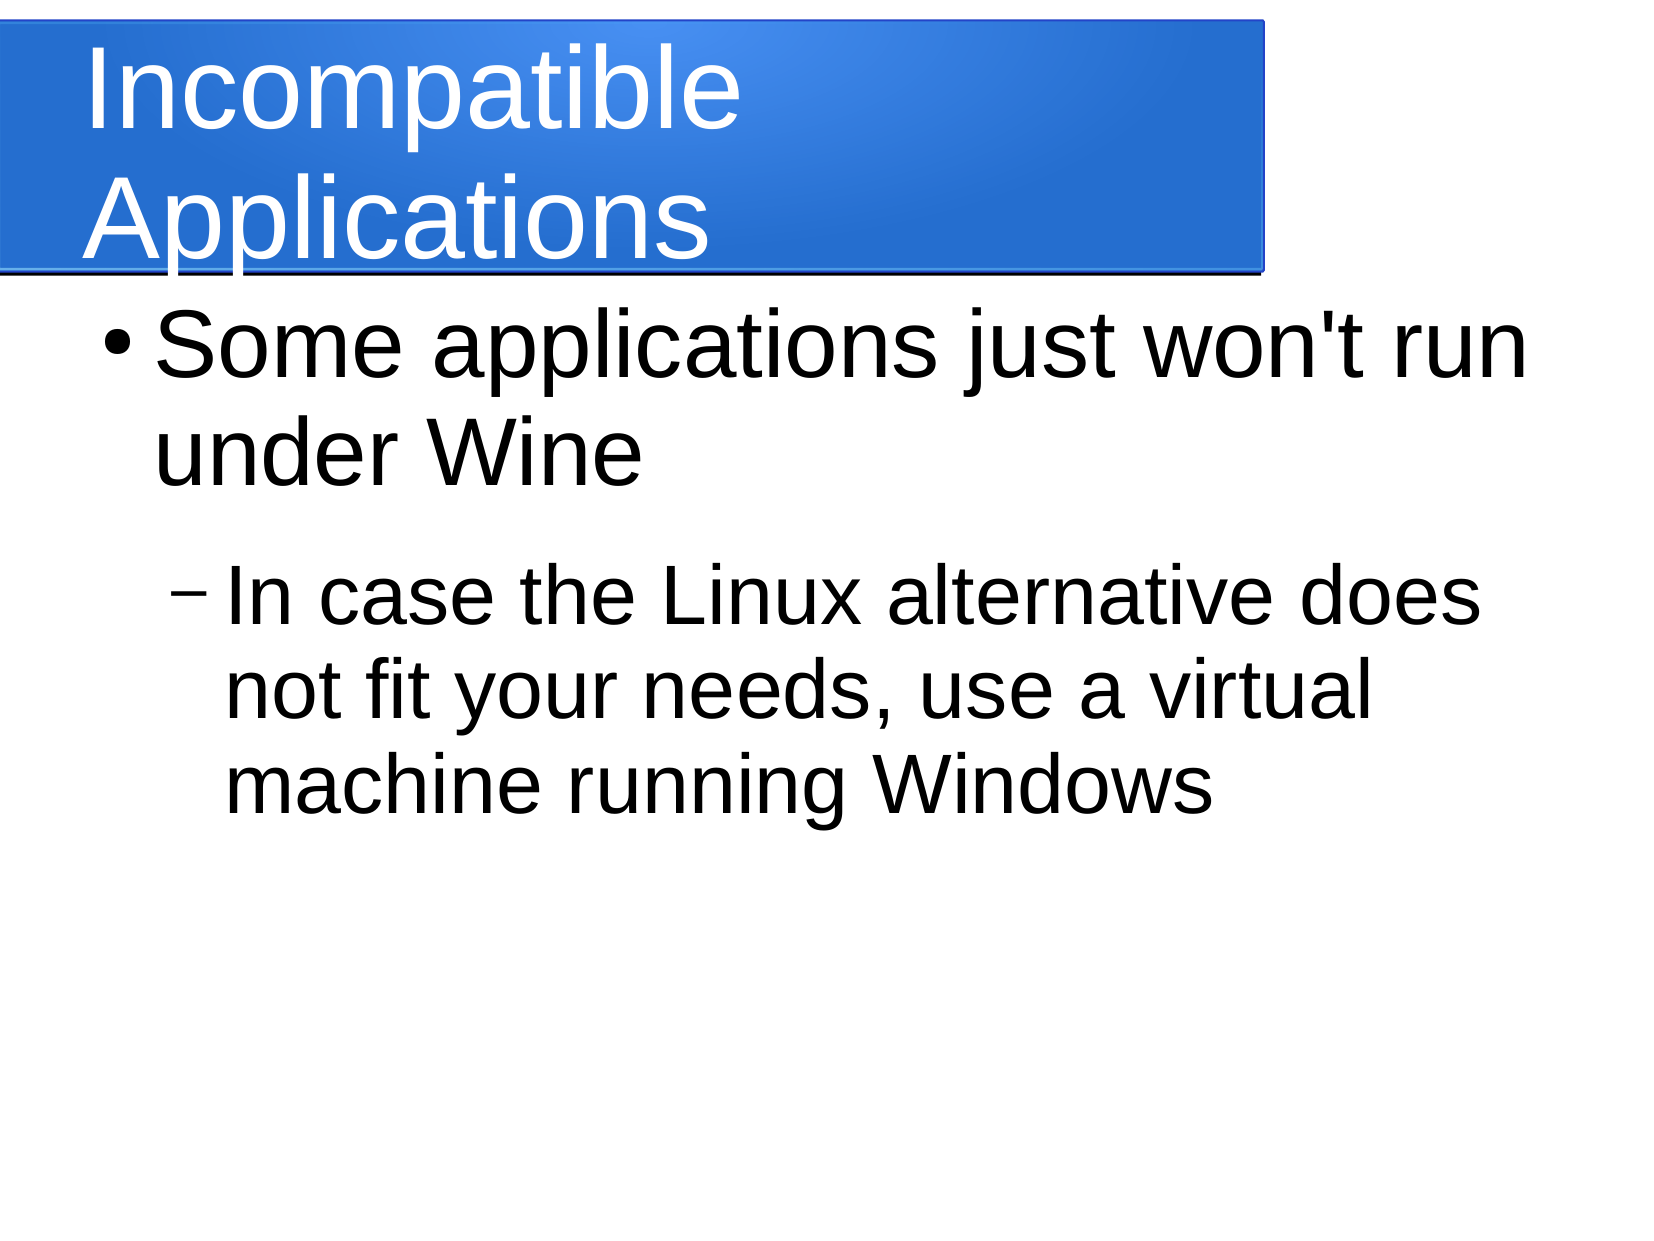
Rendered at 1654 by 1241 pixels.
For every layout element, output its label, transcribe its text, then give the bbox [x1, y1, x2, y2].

title Incompatible Applications [82, 22, 1250, 284]
list Some applications just won't run under Wine In case the Linux alternative does not fit your needs, use a virtual machine running Windows [82, 290, 1591, 1111]
